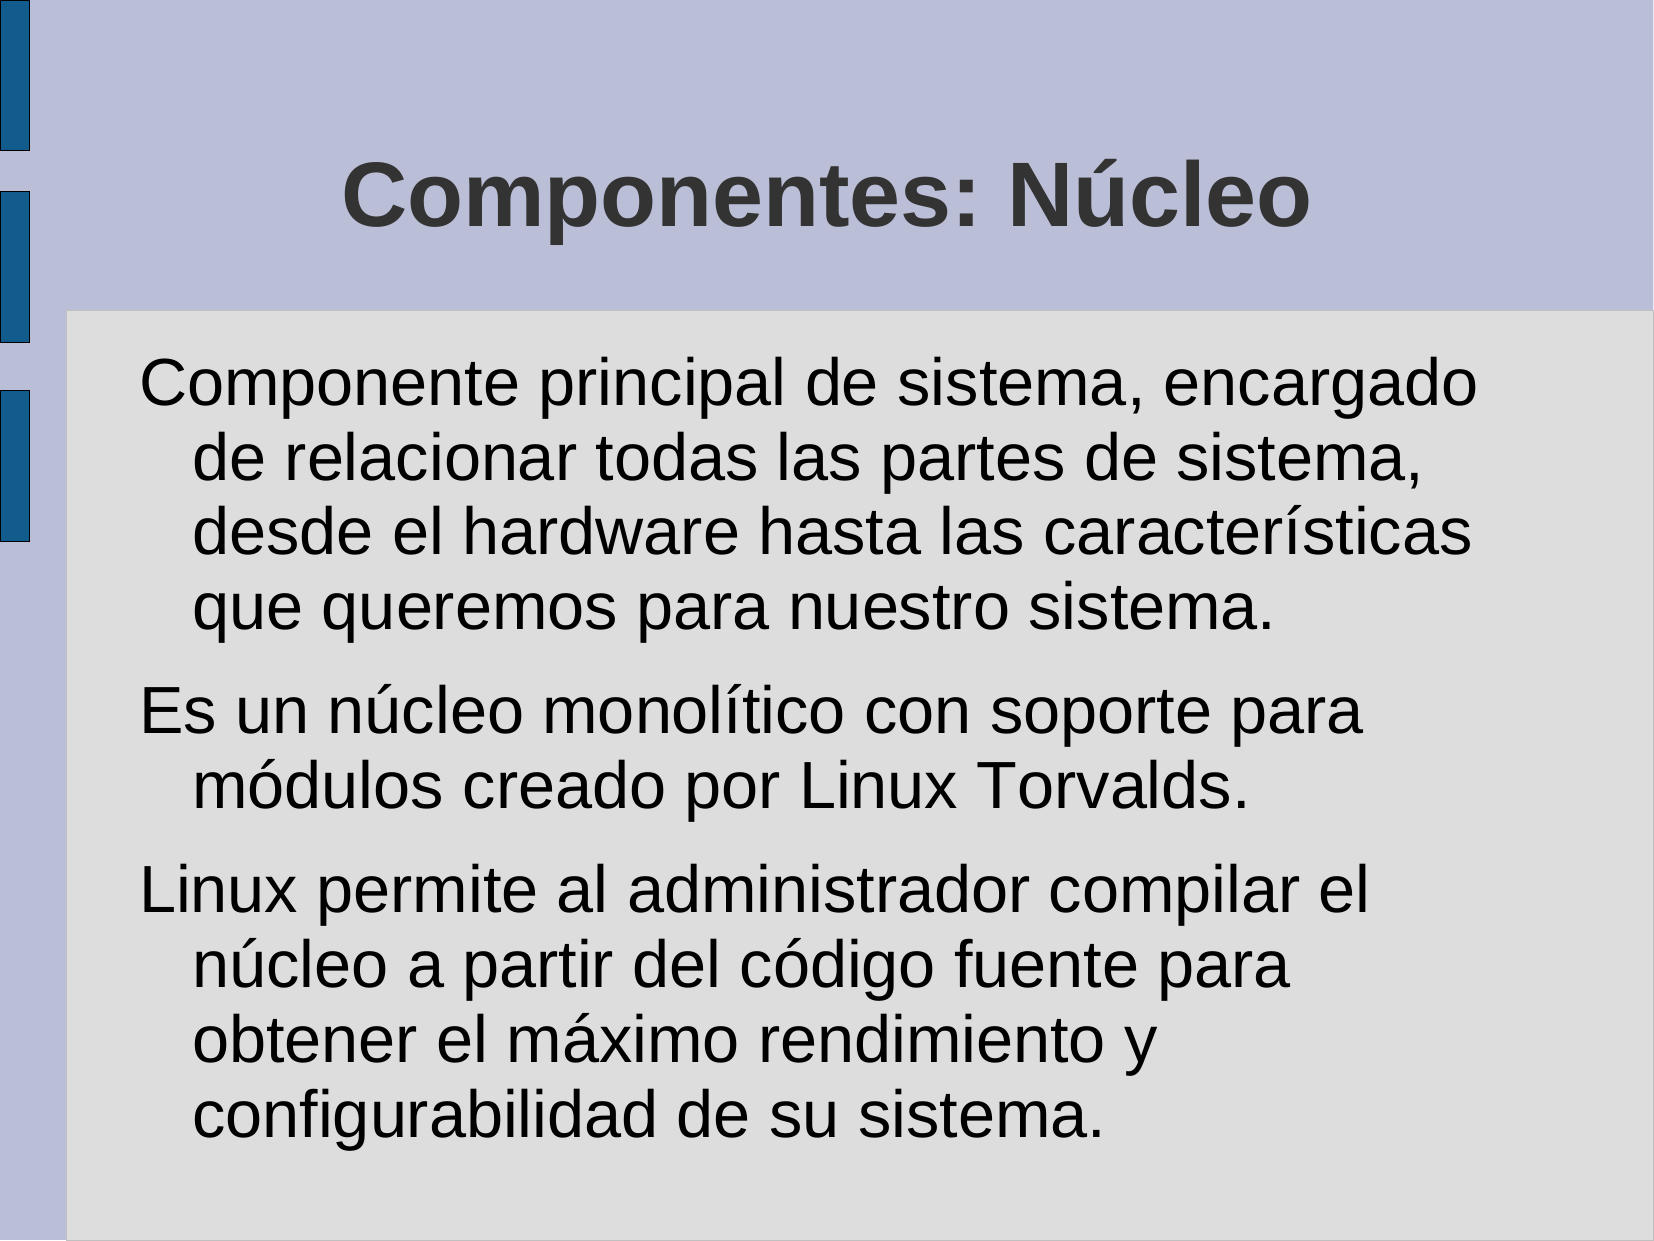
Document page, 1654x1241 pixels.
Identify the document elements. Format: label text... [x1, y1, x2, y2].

list Componente principal de sistema, encargado de relacionar todas las partes de sistema, desde el hardware hasta las características que queremos para nuestro sistema. Es un núcleo monolítico con soporte para módulos creado por Linux Torvalds. Linux permite al administrador compilar el núcleo a partir del código fuente para obtener el máximo rendimiento y configurabilidad de su sistema. [121, 344, 1534, 1152]
title Componentes: Núcleo [121, 91, 1534, 299]
